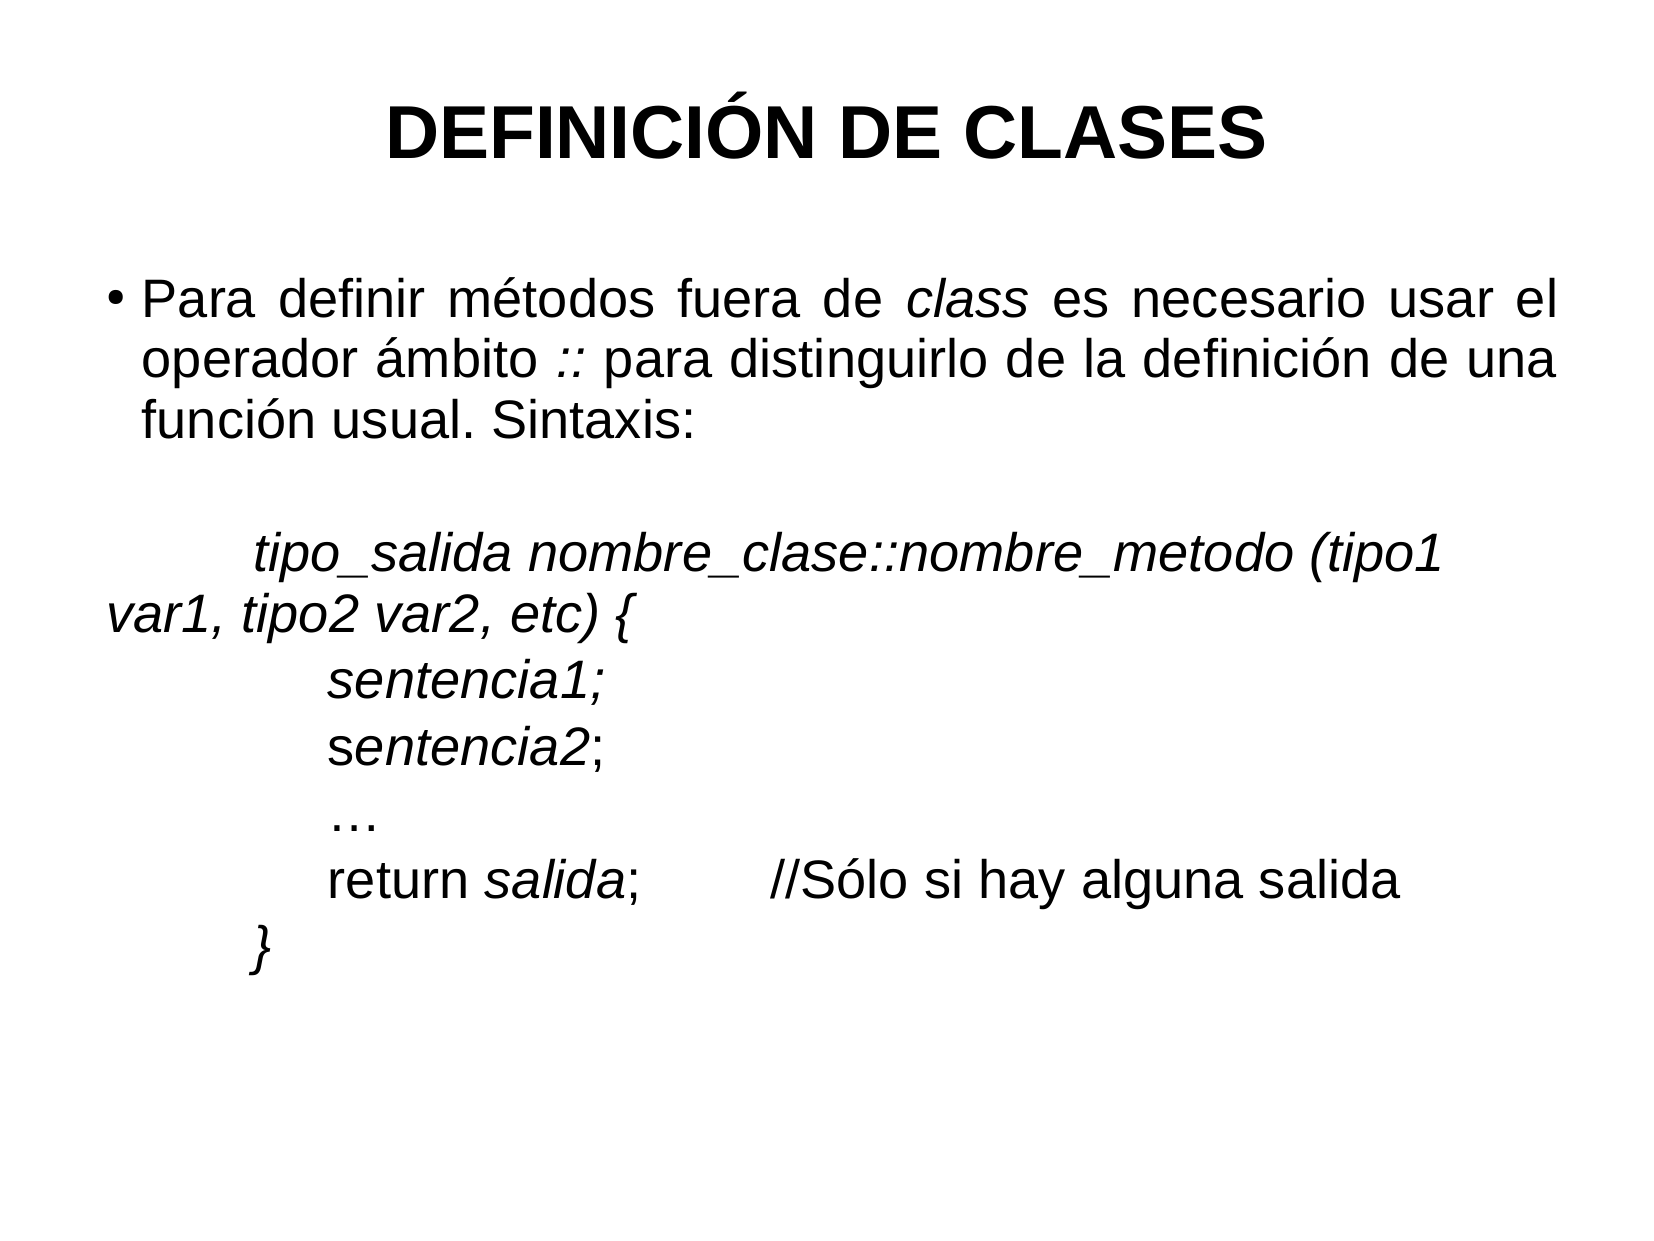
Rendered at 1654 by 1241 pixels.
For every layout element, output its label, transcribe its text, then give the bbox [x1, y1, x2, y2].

text_box Para definir métodos fuera de class es necesario usar el operador ámbito :: para distinguirlo de la definición de una función usual. Sintaxis: tipo_salida nombre_clase::nombre_metodo (tipo1 var1, tipo2 var2, etc) { sentencia1; sentencia2; … return salida; //Sólo si hay alguna salida } [106, 268, 1560, 1180]
title DEFINICIÓN DE CLASES [82, 29, 1571, 237]
